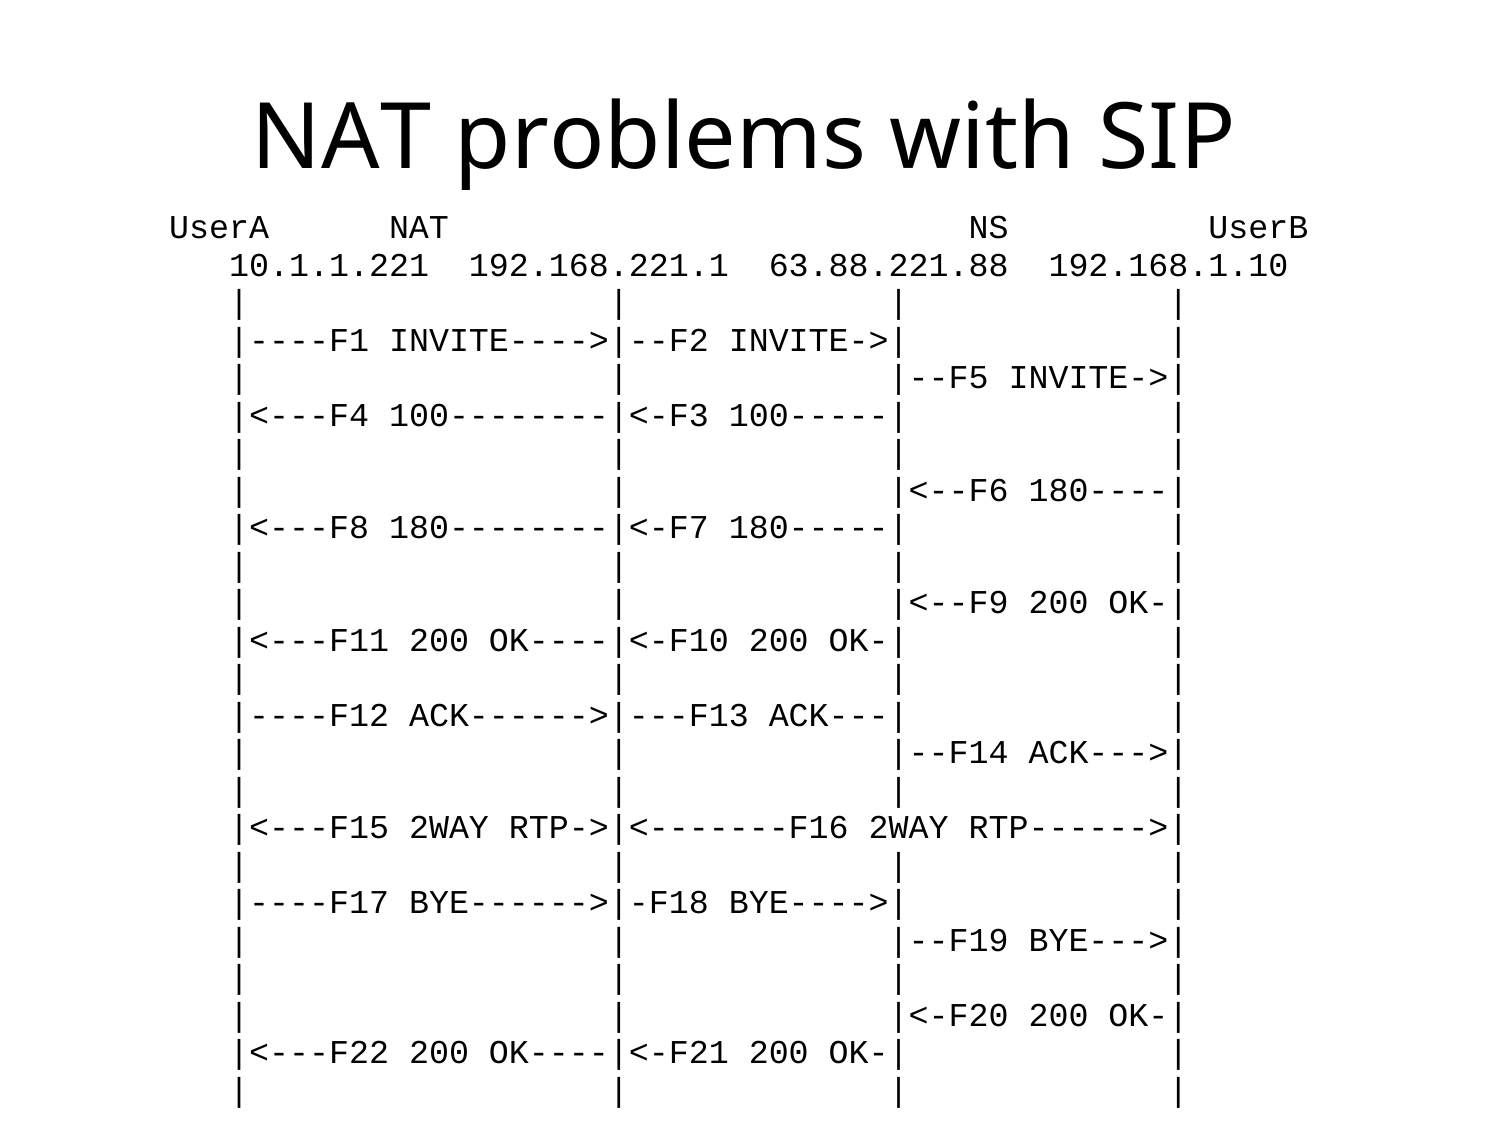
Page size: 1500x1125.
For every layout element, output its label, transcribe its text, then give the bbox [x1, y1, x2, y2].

title NAT problems with SIP [106, 37, 1382, 225]
text_box UserA NAT NS UserB 10.1.1.221 192.168.221.1 63.88.221.88 192.168.1.10 | | | | |----F1 INVITE---->|--F2 INVITE->| | | | |--F5 INVITE->| |<---F4 100--------|<-F3 100-----| | | | | | | | |<--F6 180----| |<---F8 180--------|<-F7 180-----| | | | | | | | |<--F9 200 OK-| |<---F11 200 OK----|<-F10 200 OK-| | | | | | |----F12 ACK------>|---F13 ACK---| | | | |--F14 ACK--->| | | | | |<---F15 2WAY RTP->|<-------F16 2WAY RTP------>| | | | | |----F17 BYE------>|-F18 BYE---->| | | | |--F19 BYE--->| | | | | | | |<-F20 200 OK-| |<---F22 200 OK----|<-F21 200 OK-| | | | | | [169, 210, 1312, 1109]
